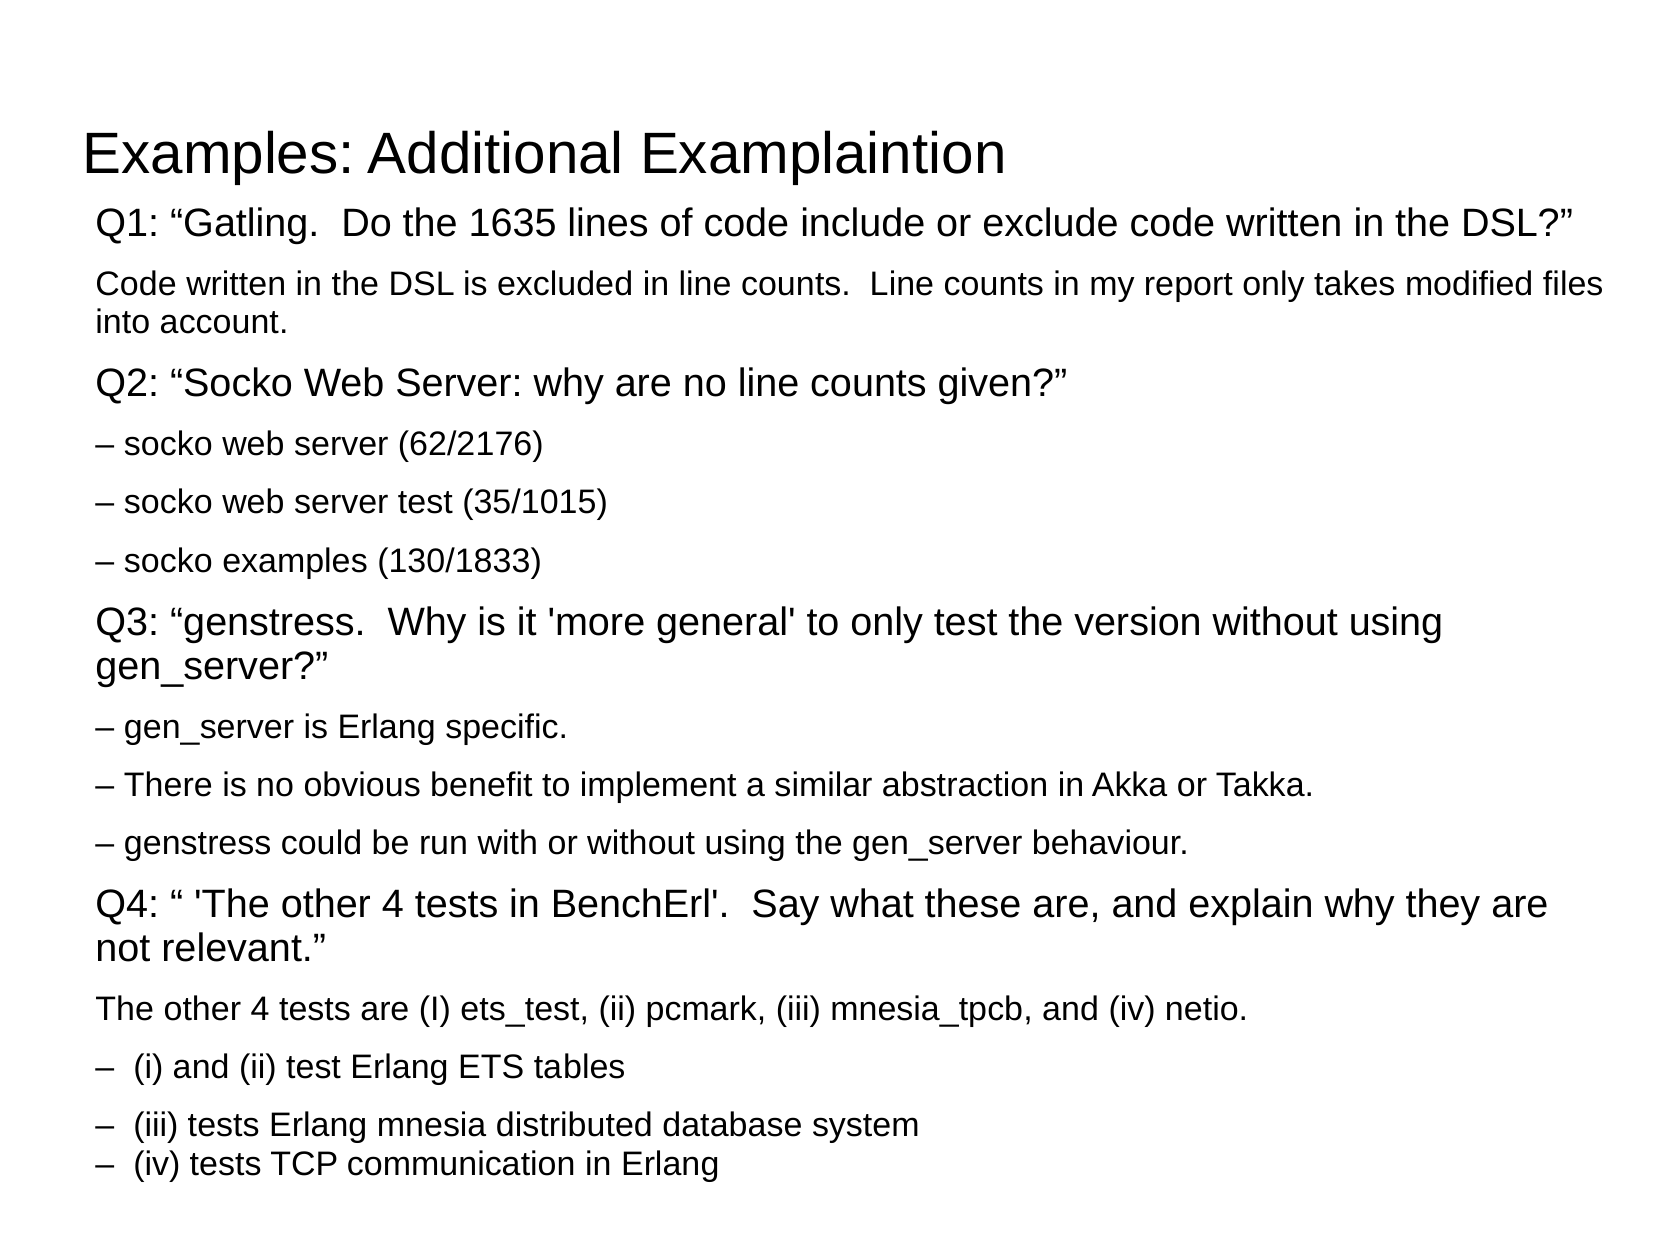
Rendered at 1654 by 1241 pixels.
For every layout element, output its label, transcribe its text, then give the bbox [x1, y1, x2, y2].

list Q1: “Gatling. Do the 1635 lines of code include or exclude code written in the DSL?” Code written in the DSL is excluded in line counts. Line counts in my report only takes modified files into account. Q2: “Socko Web Server: why are no line counts given?” – socko web server (62/2176) – socko web server test (35/1015) – socko examples (130/1833) Q3: “genstress. Why is it 'more general' to only test the version without using gen_server?” – gen_server is Erlang specific. – There is no obvious benefit to implement a similar abstraction in Akka or Takka. – genstress could be run with or without using the gen_server behaviour. Q4: “ 'The other 4 tests in BenchErl'. Say what these are, and explain why they are not relevant.” The other 4 tests are (I) ets_test, (ii) pcmark, (iii) mnesia_tpcb, and (iv) netio. – (i) and (ii) test Erlang ETS tables – (iii) tests Erlang mnesia distributed database system – (iv) tests TCP communication in Erlang [47, 200, 1607, 1217]
title Examples: Additional Examplaintion [82, 49, 1571, 200]
